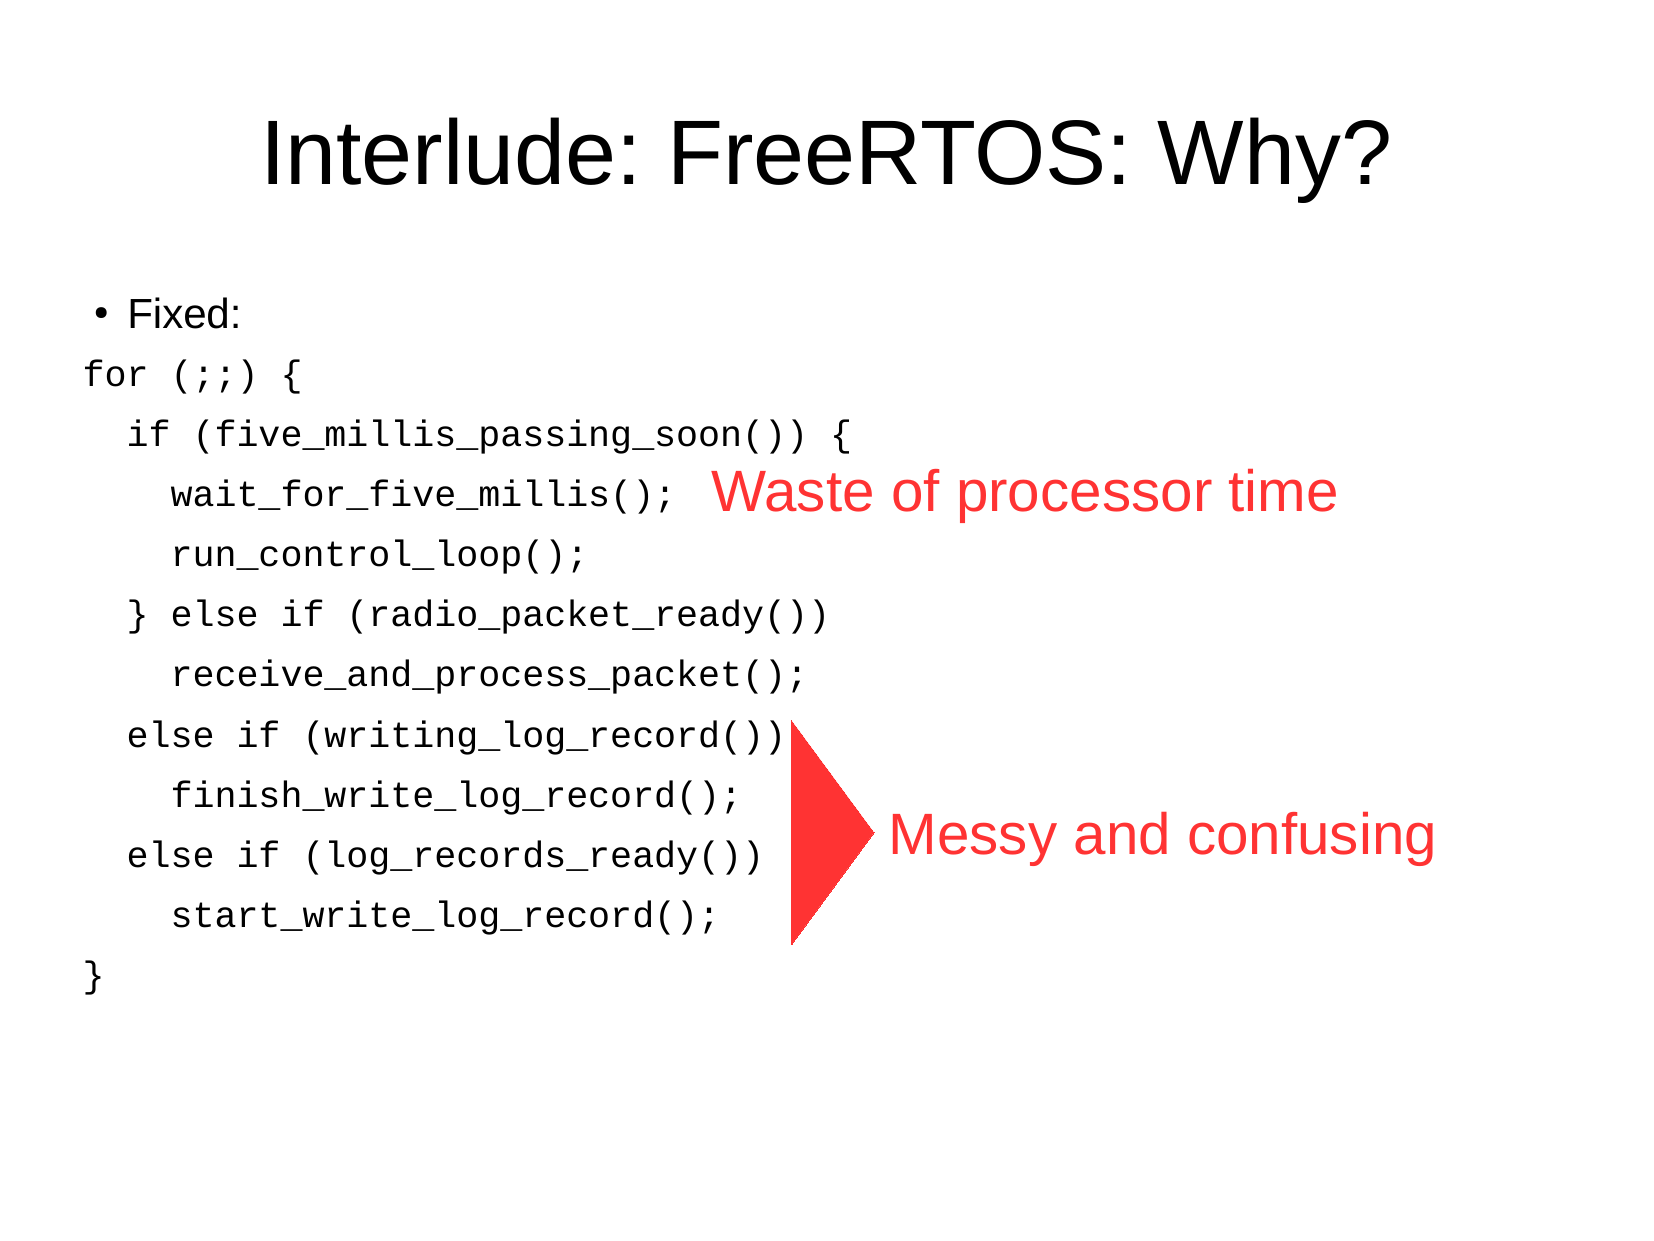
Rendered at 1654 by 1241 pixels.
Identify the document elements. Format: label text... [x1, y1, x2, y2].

list Fixed: for (;;) { if (five_millis_passing_soon()) { wait_for_five_millis(); run_control_loop(); } else if (radio_packet_ready()) receive_and_process_packet(); else if (writing_log_record()) finish_write_log_record(); else if (log_records_ready()) start_write_log_record(); } [82, 290, 1571, 1010]
title Interlude: FreeRTOS: Why? [82, 49, 1571, 257]
text_box Waste of processor time [696, 451, 1355, 532]
text_box [791, 720, 875, 945]
text_box Messy and confusing [874, 794, 1453, 875]
